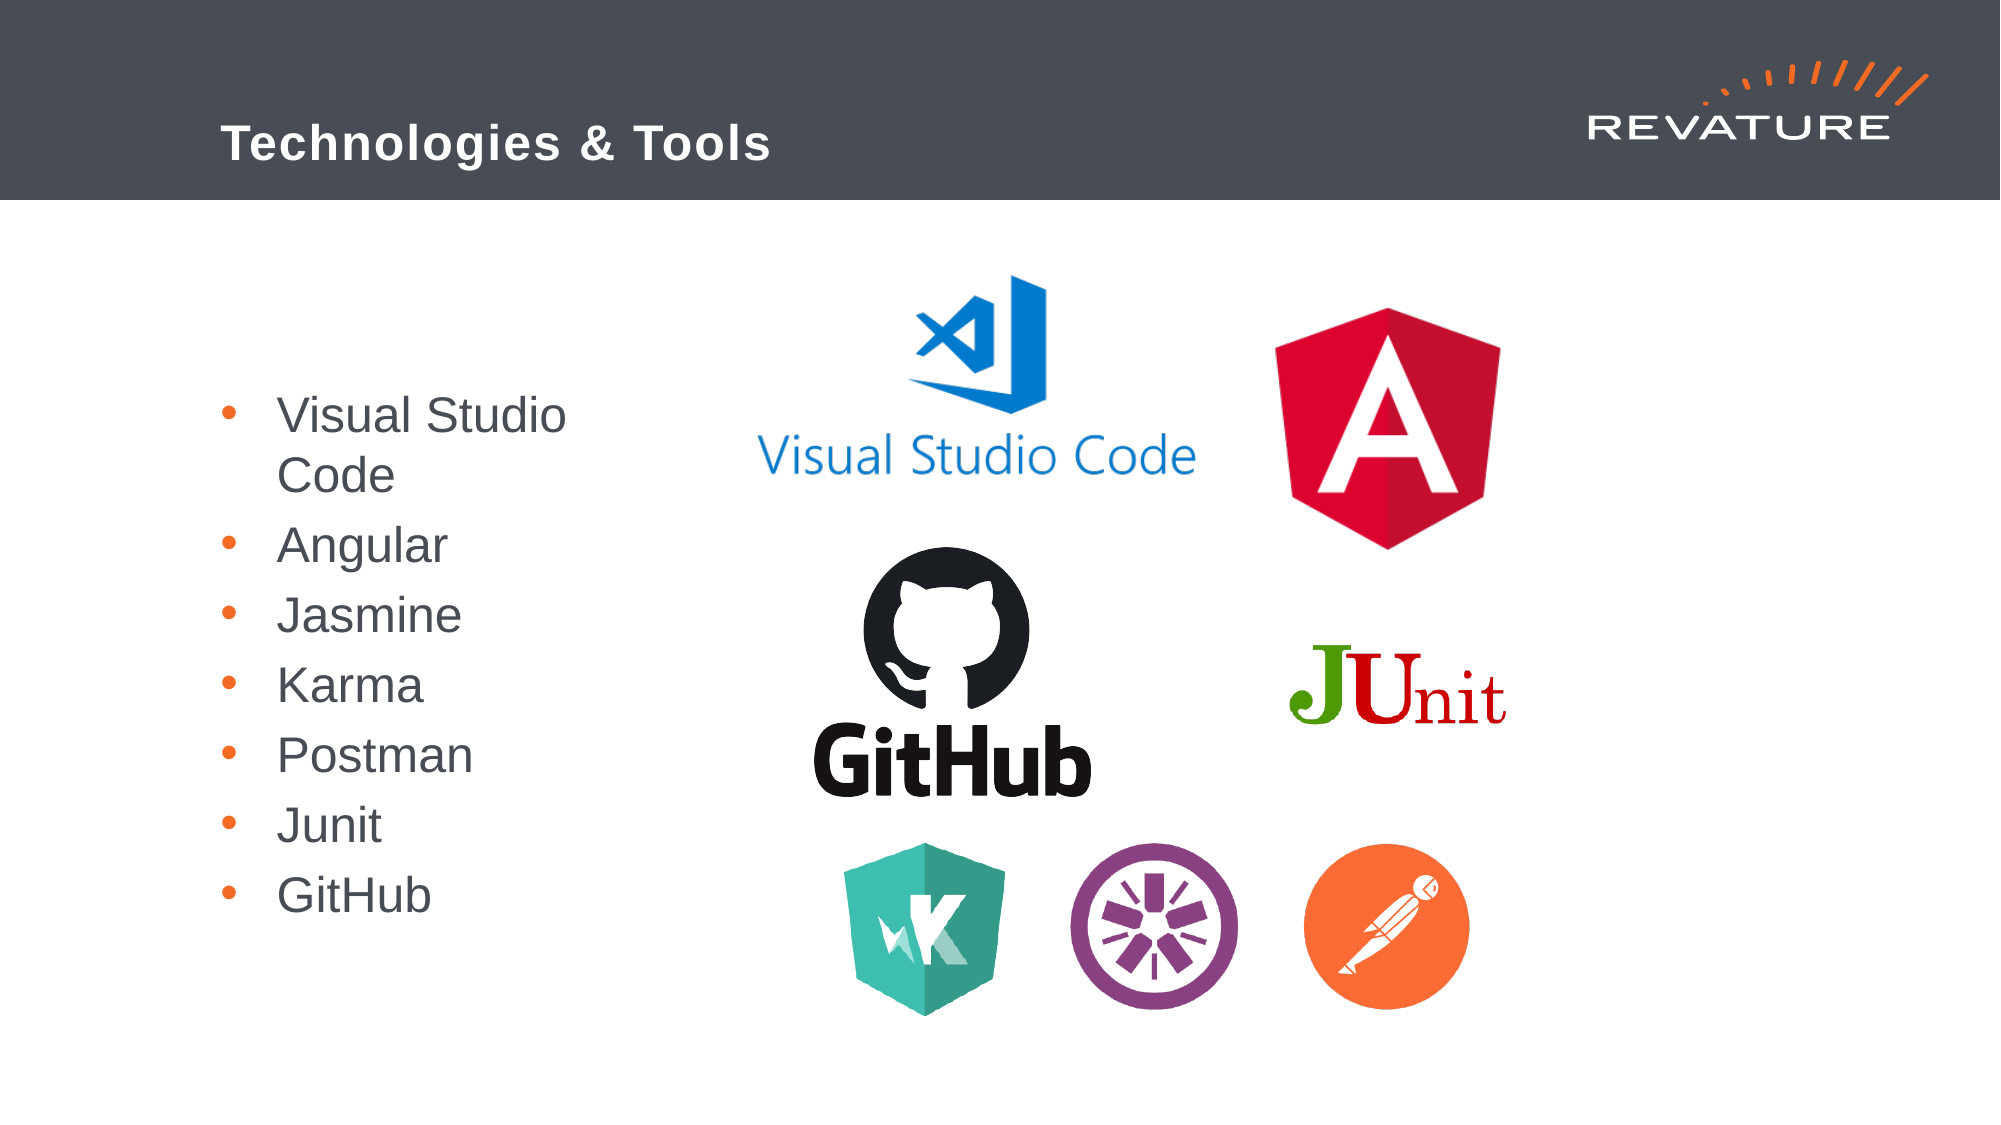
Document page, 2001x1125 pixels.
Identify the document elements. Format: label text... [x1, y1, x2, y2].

list Visual Studio Code Angular Jasmine Karma Postman Junit GitHub [205, 375, 691, 1097]
picture [722, 248, 1231, 502]
picture [844, 843, 1005, 1016]
picture [814, 547, 1091, 798]
picture [1070, 843, 1238, 1010]
title Technologies & Tools [205, 18, 947, 263]
picture [1237, 271, 1539, 798]
picture [1303, 843, 1470, 1010]
